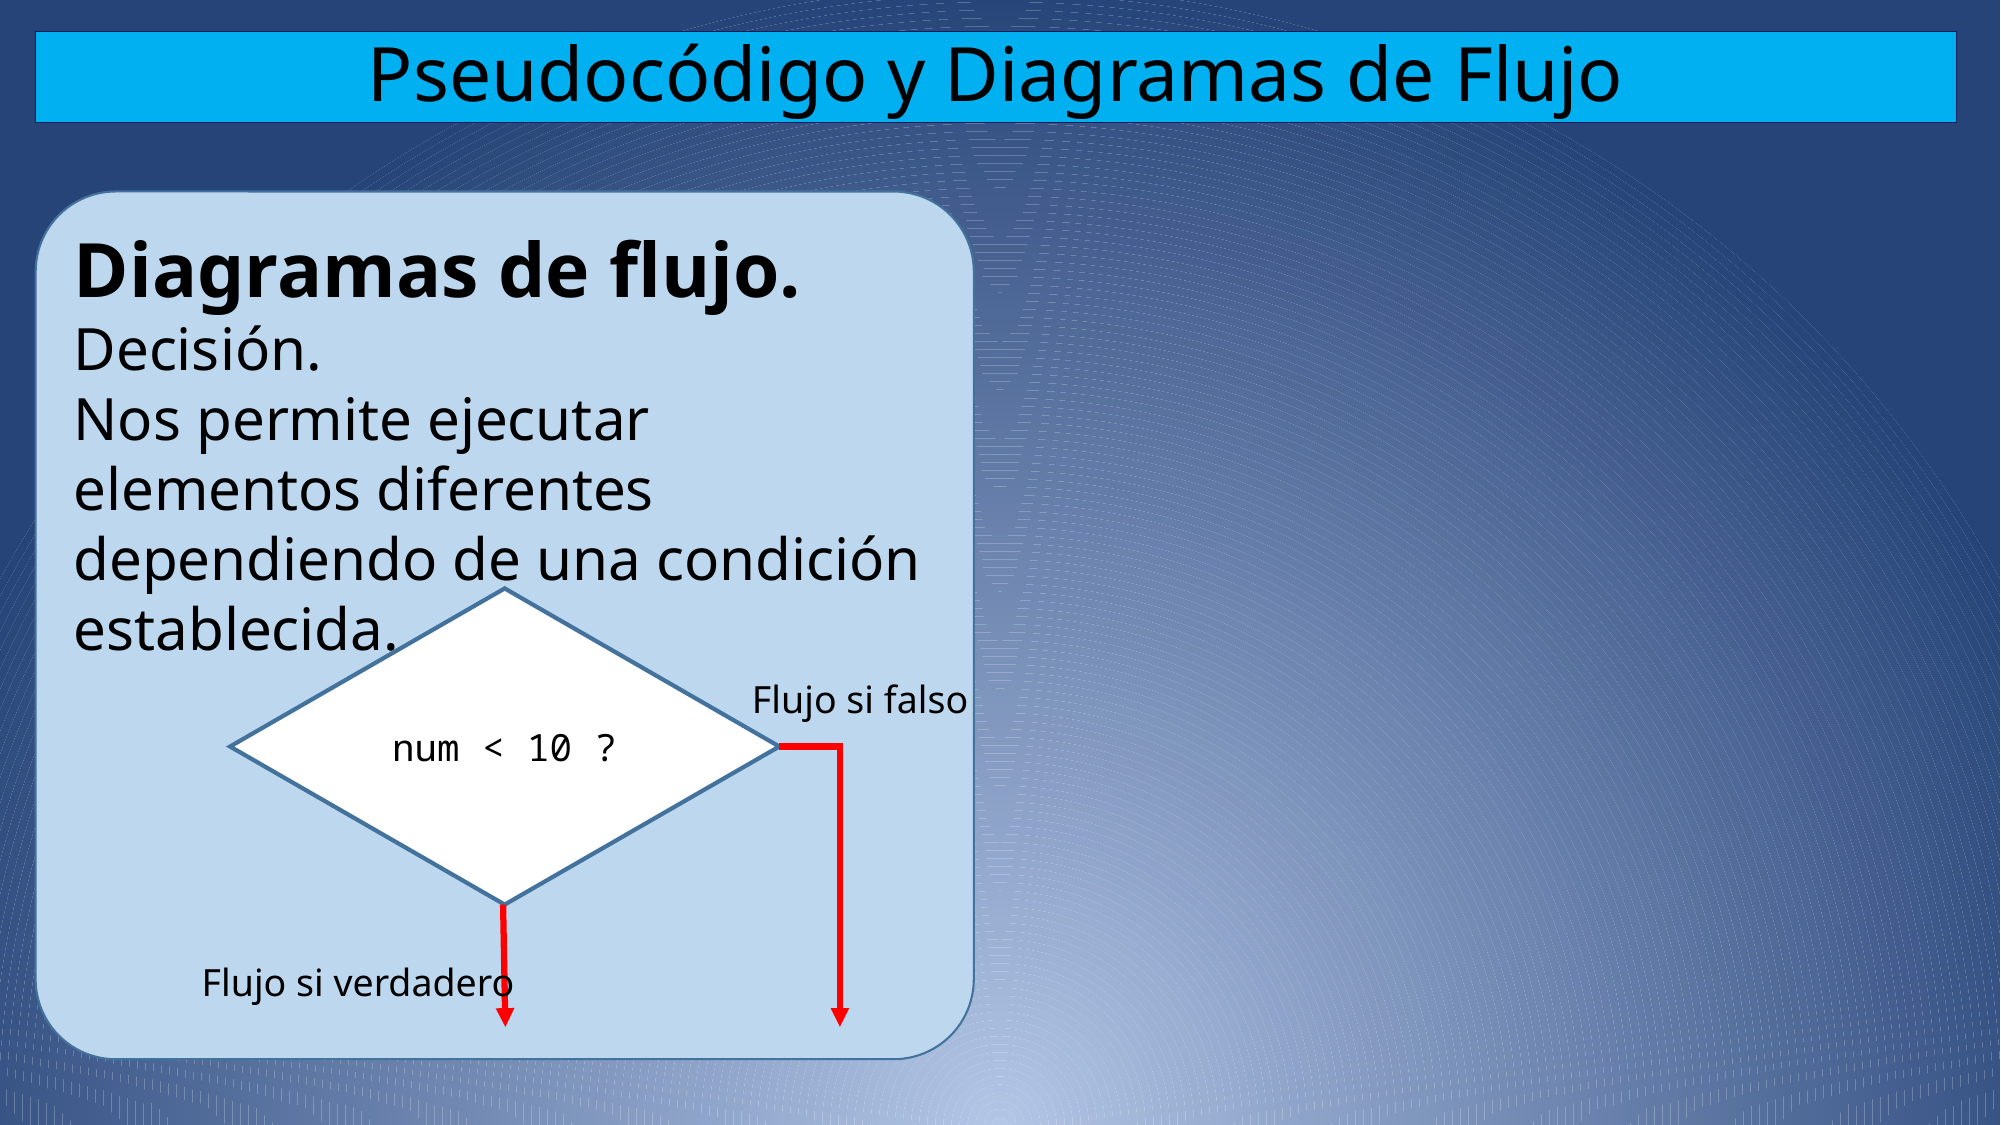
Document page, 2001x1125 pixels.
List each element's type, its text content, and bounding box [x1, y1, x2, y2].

title Pseudocódigo y Diagramas de Flujo [35, 31, 1957, 123]
text_box num < 10 ? [230, 588, 779, 904]
text_box Flujo si verdadero [186, 951, 530, 1012]
text_box Flujo si falso [737, 669, 984, 729]
text_box Diagramas de flujo. Decisión. Nos permite ejecutar elementos diferentes dependiendo de una condición establecida. [35, 191, 974, 1060]
